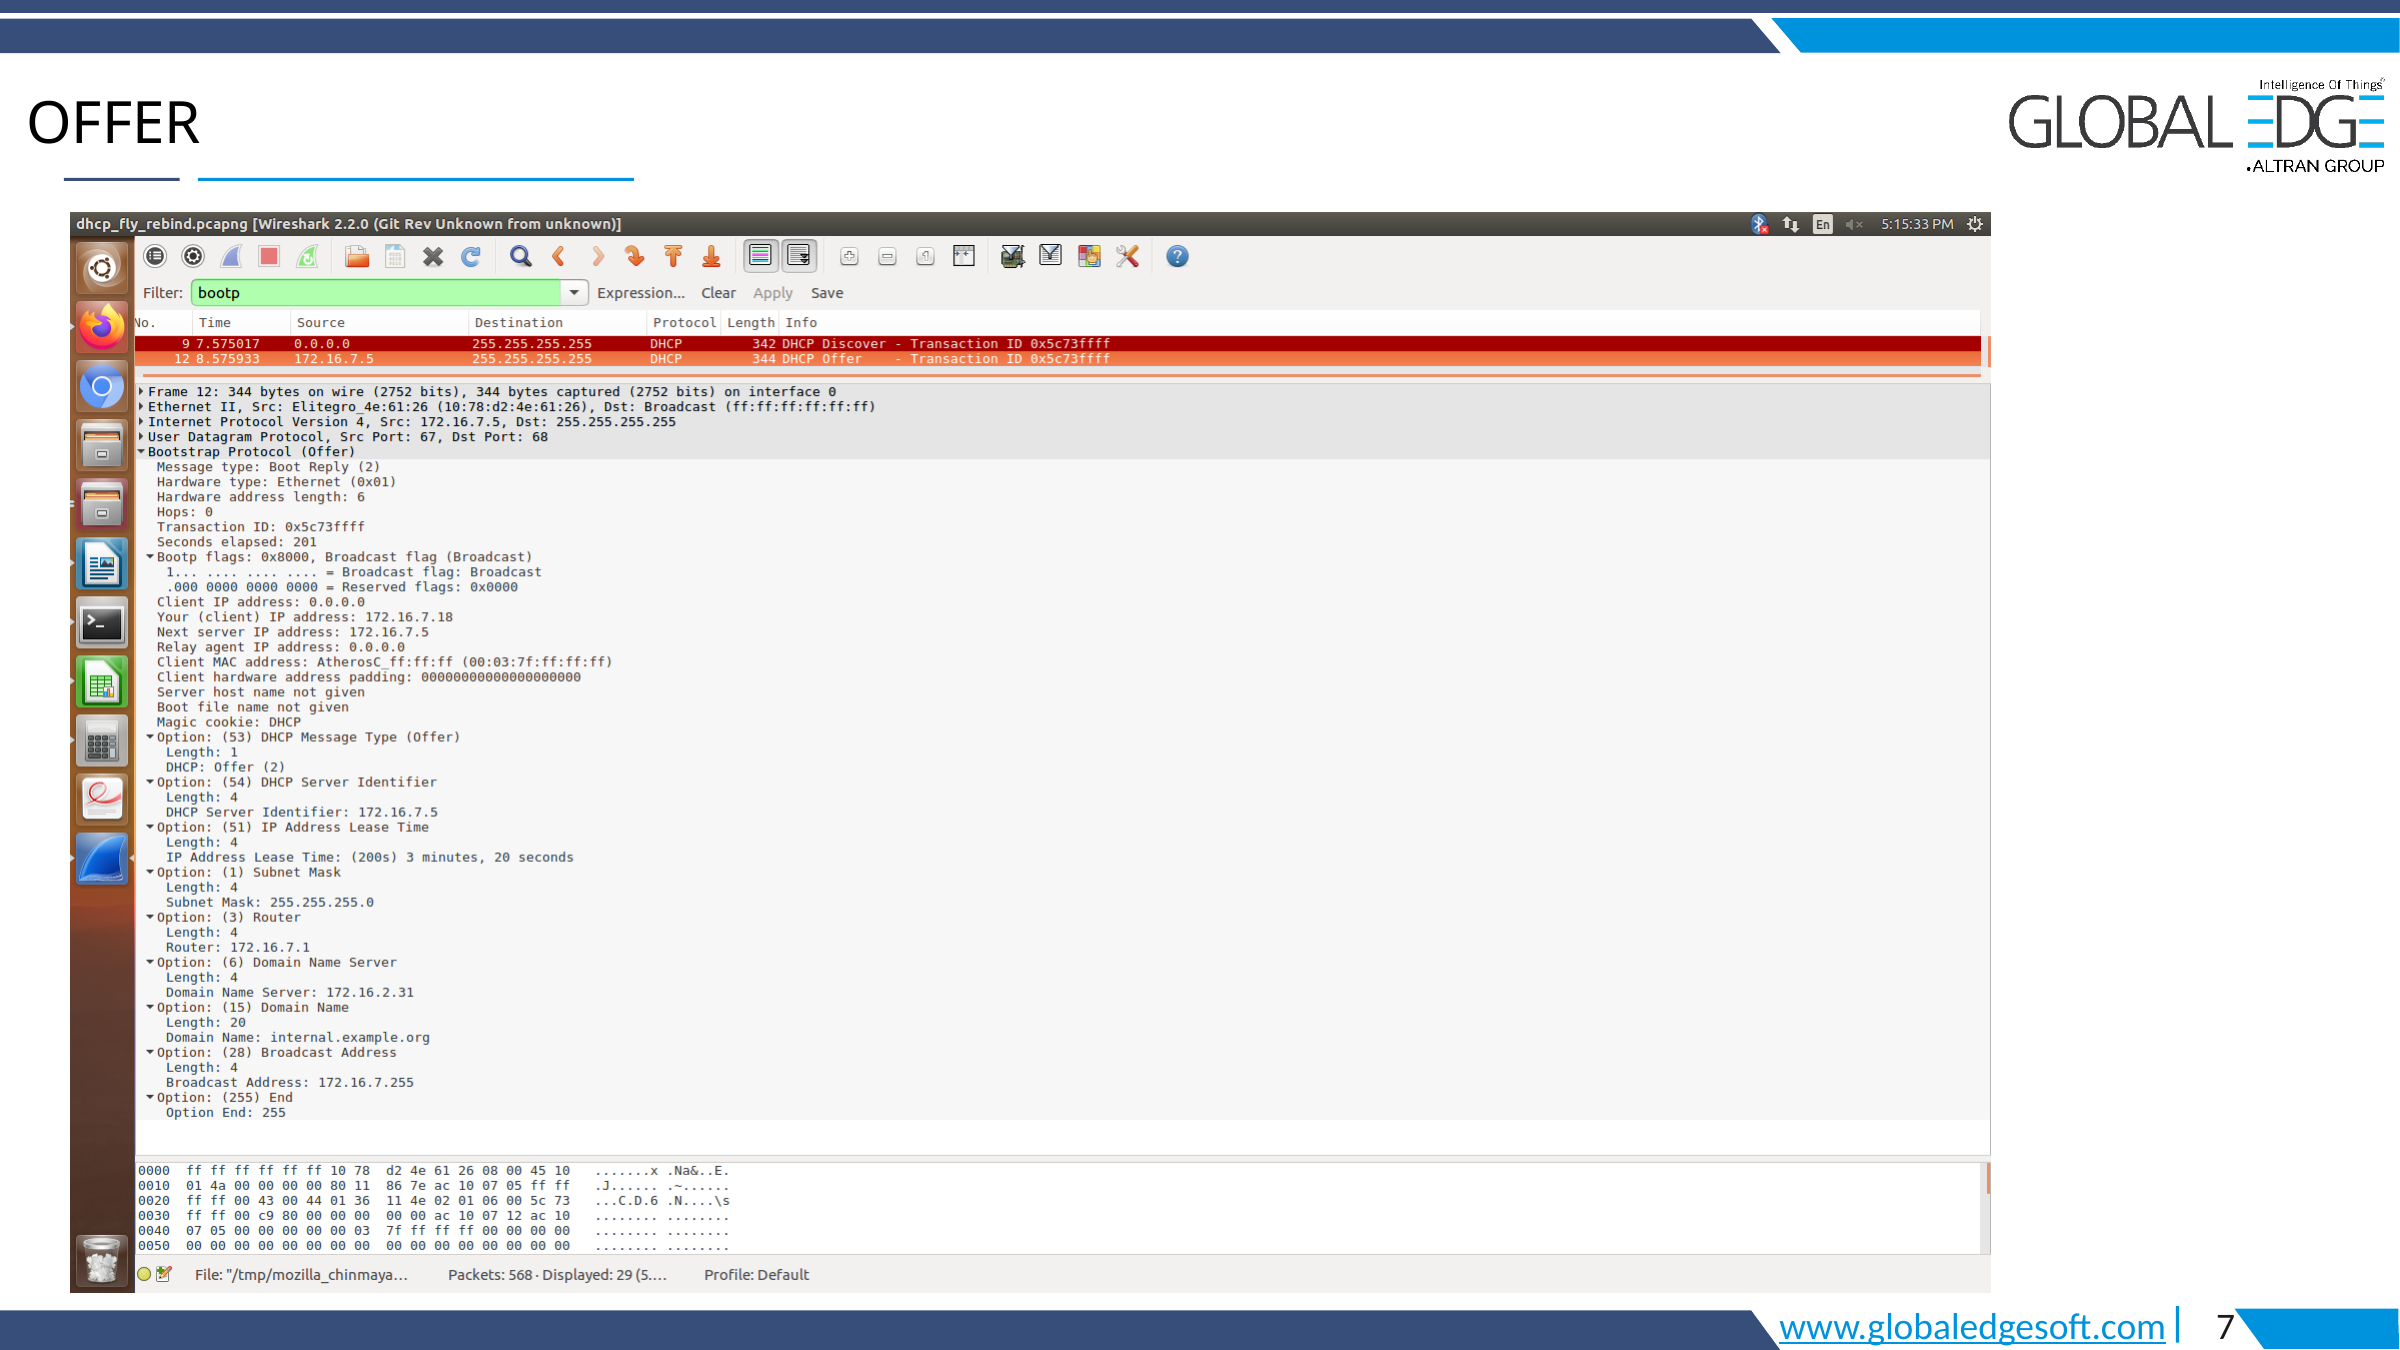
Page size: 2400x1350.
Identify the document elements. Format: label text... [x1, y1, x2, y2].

picture [70, 212, 1991, 1293]
picture [2001, 67, 2392, 182]
title OFFER [26, 64, 1977, 178]
